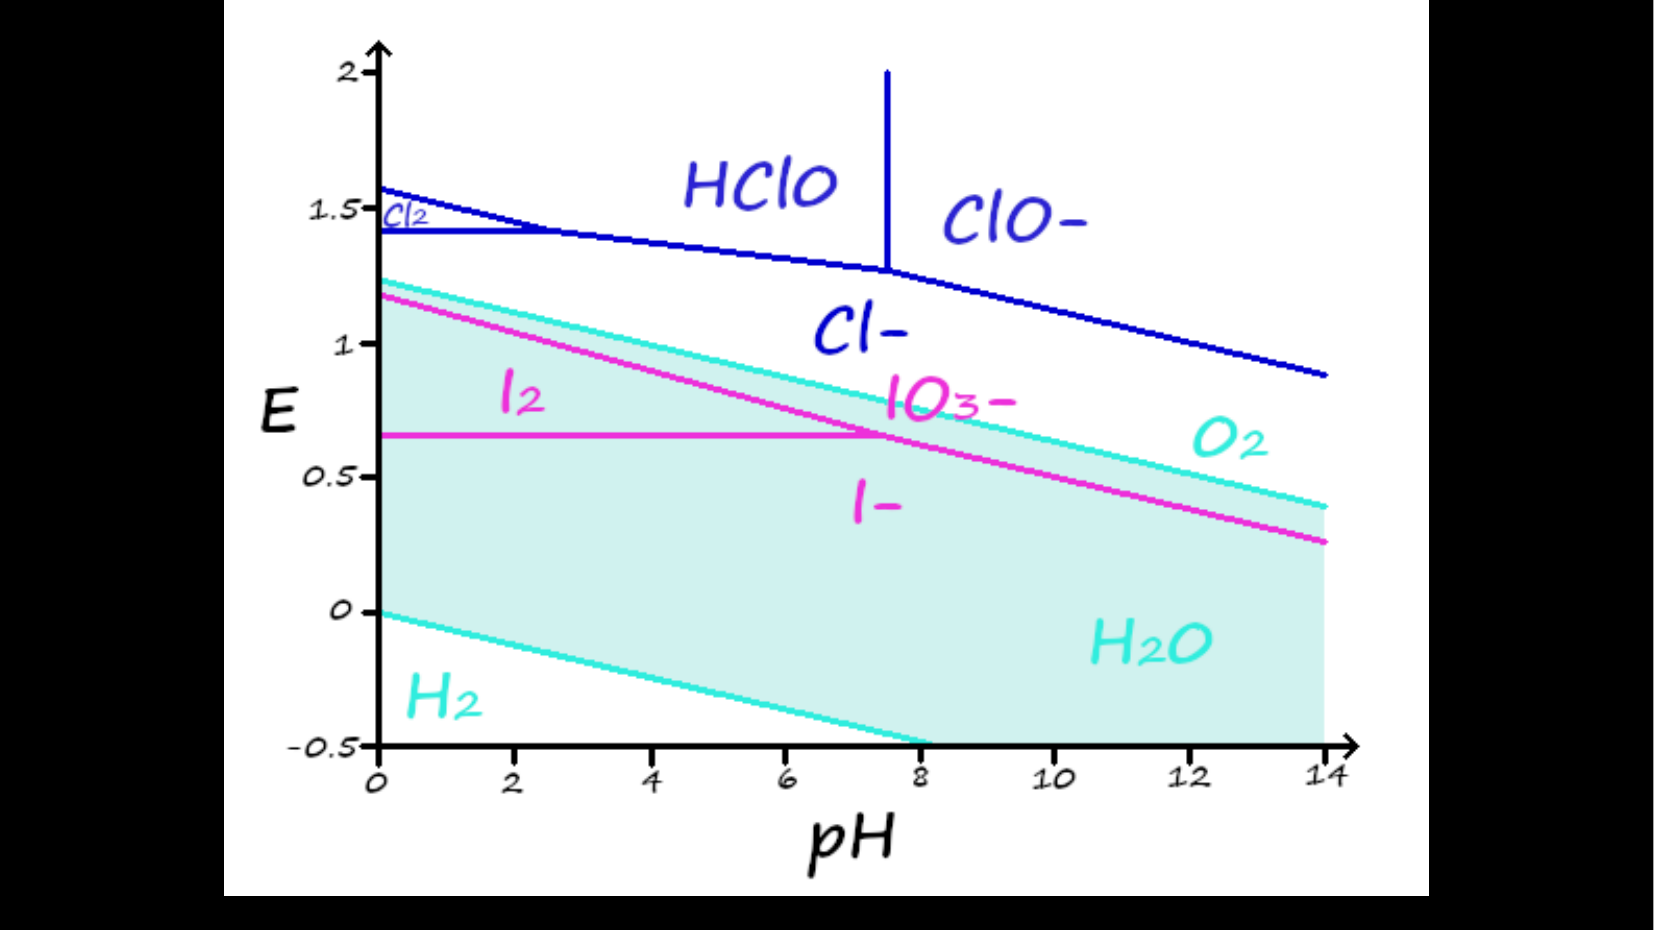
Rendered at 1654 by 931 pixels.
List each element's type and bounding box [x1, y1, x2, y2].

picture [224, 0, 1429, 896]
